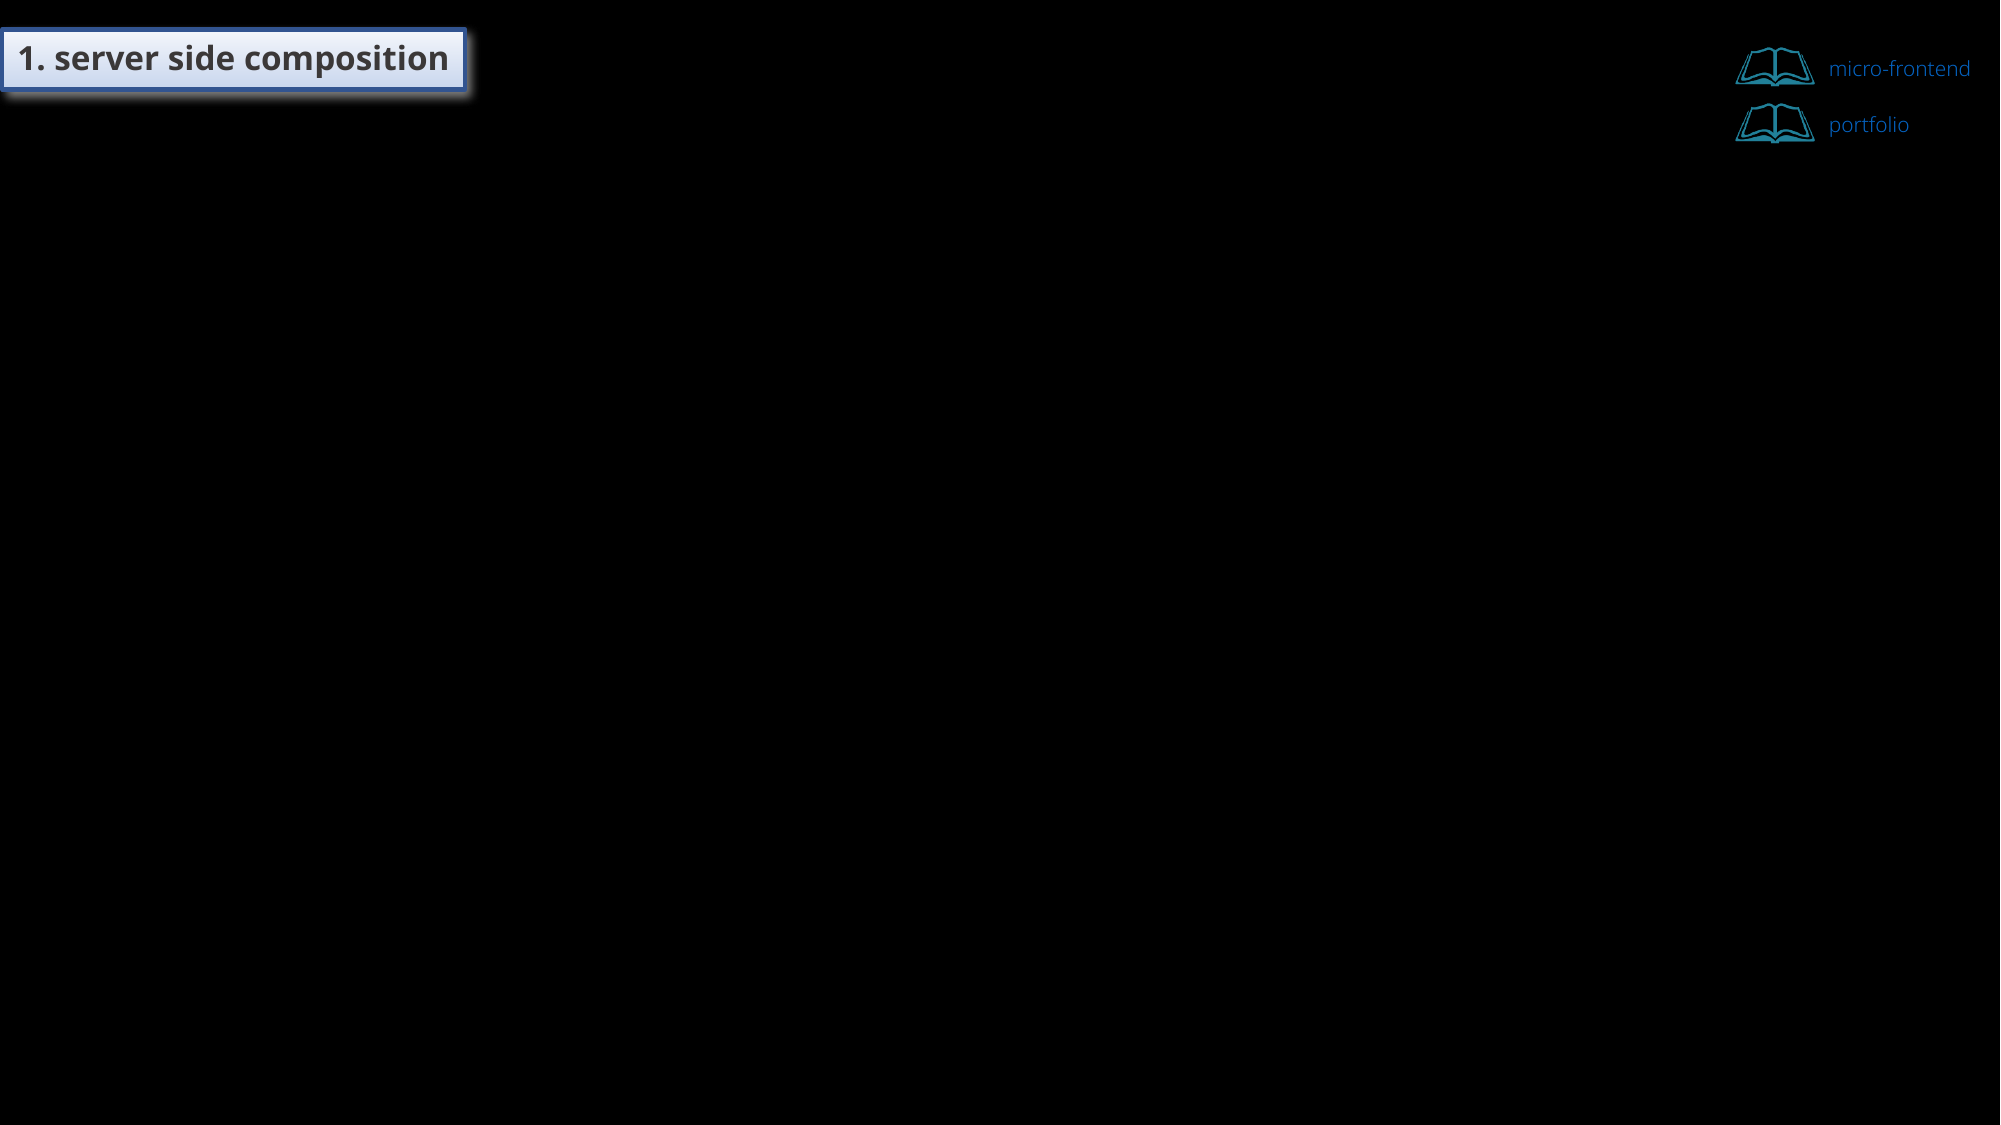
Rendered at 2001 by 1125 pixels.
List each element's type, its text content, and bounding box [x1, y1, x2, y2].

picture [1733, 101, 1815, 146]
text_box micro-frontend [1814, 48, 1986, 92]
text_box portfolio [1814, 104, 1925, 148]
picture [1733, 45, 1815, 89]
title 1. server side composition [22, 29, 445, 90]
